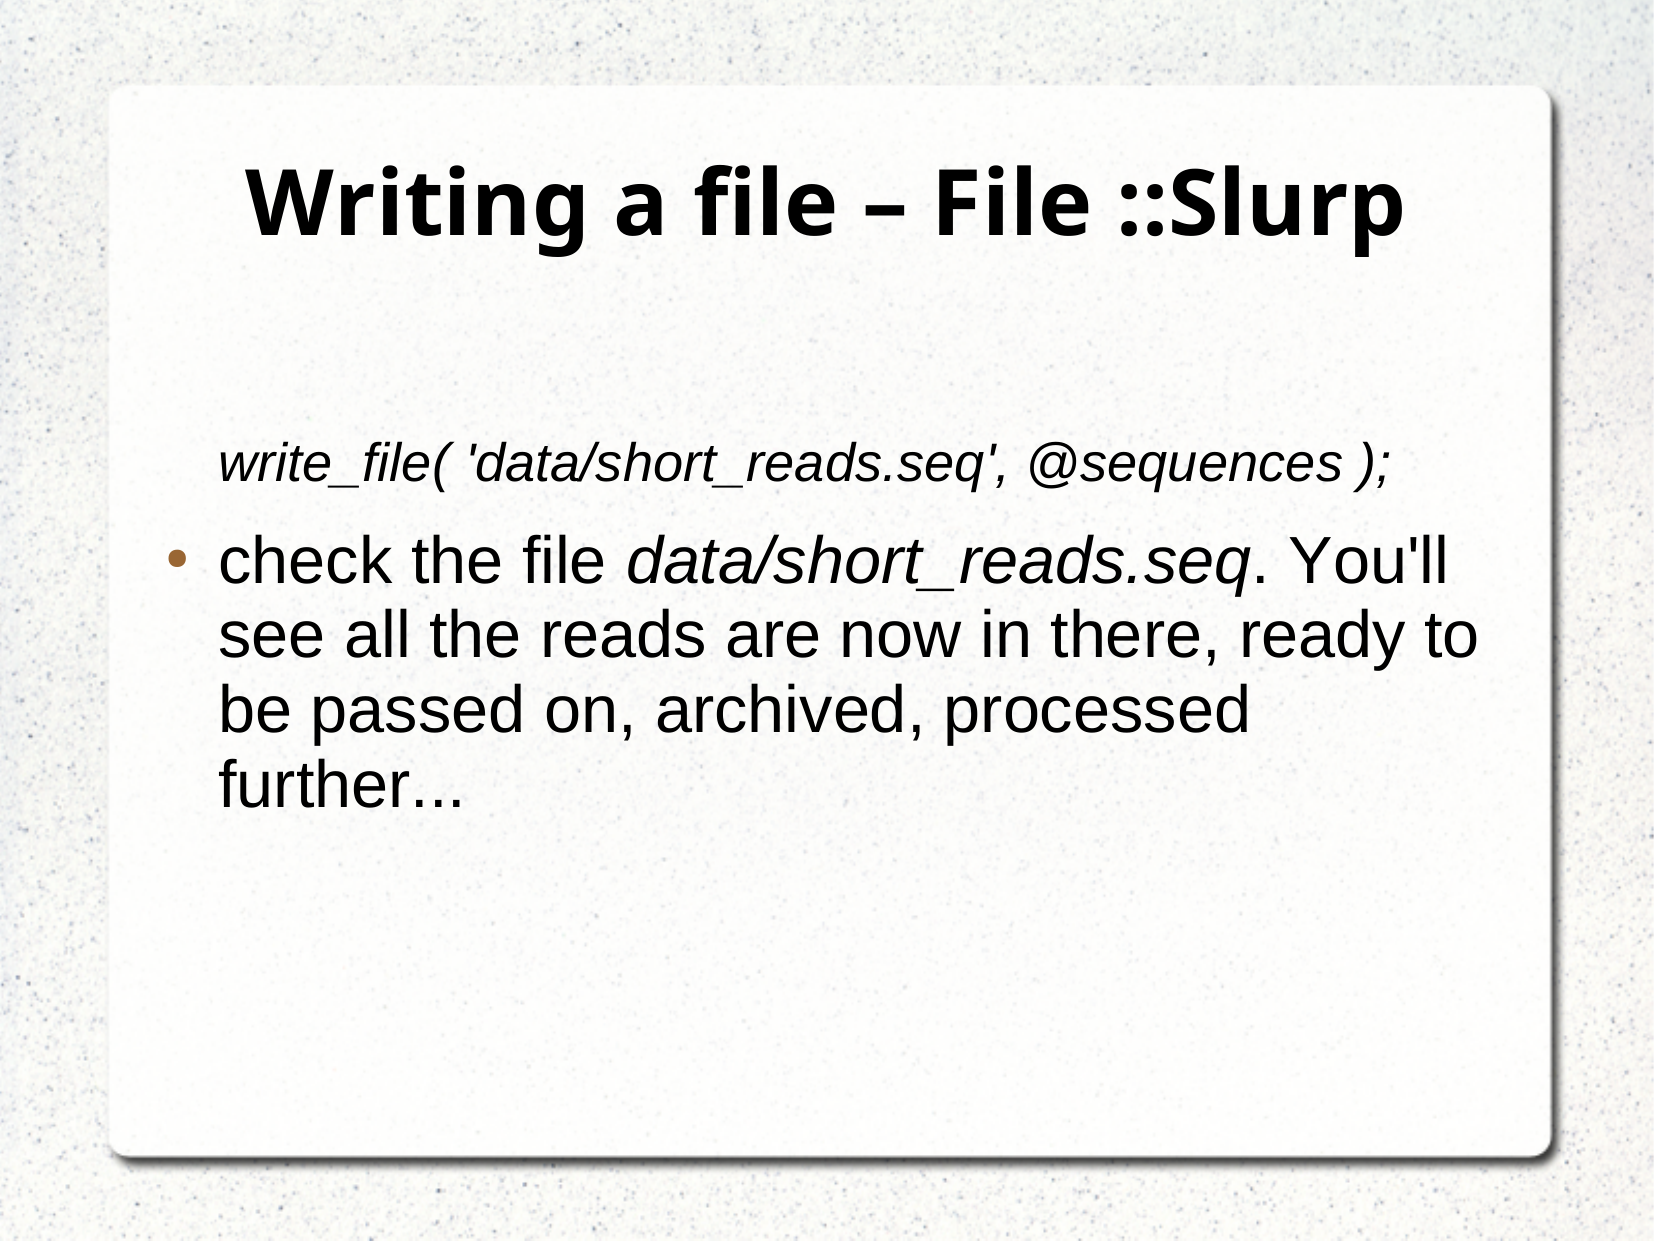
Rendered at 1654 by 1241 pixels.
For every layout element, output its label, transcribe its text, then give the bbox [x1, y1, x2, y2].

picture [0, 0, 1654, 1241]
title Writing a file – File ::Slurp [118, 96, 1536, 304]
list write_file( 'data/short_reads.seq', @sequences ); check the file data/short_reads.seq. You'll see all the reads are now in there, ready to be passed on, archived, processed further... [147, 342, 1506, 978]
